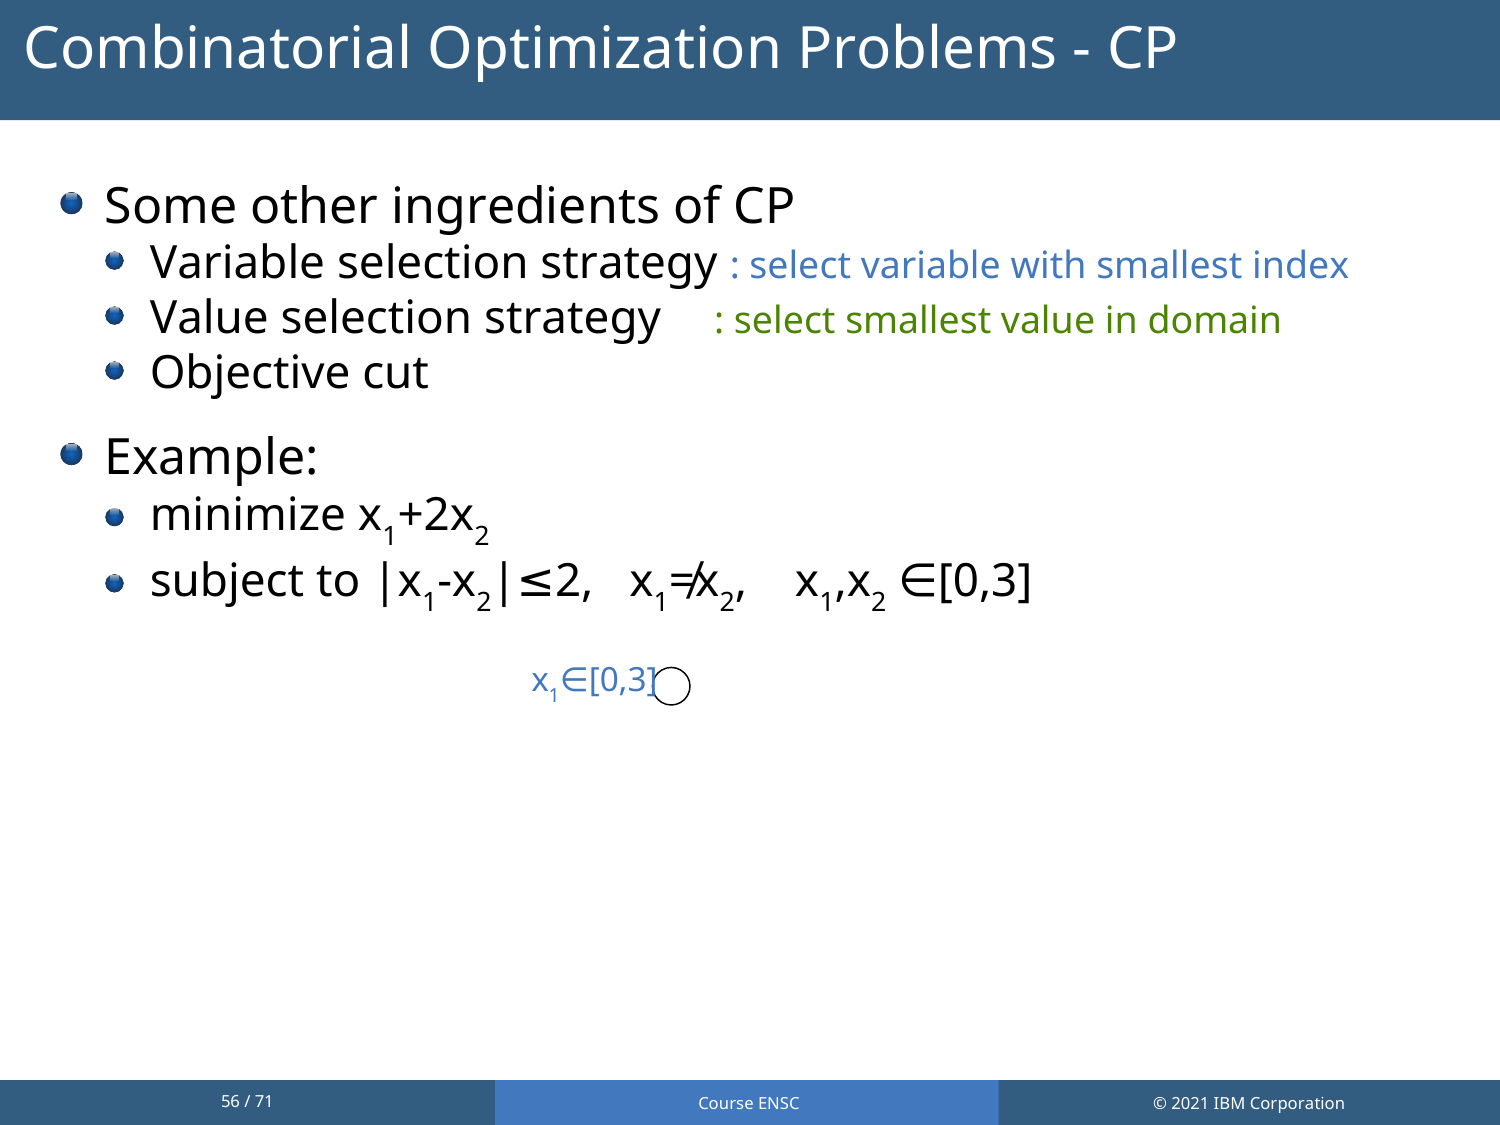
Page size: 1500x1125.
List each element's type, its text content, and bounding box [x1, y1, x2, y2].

title Combinatorial Optimization Problems - CP [0, 0, 1500, 121]
list Some other ingredients of CP Variable selection strategy : select variable with smallest index Value selection strategy : select smallest value in domain Objective cut Example: minimize x1+2x2 subject to |x1-x2|≤2, x1≠x2, x1,x2 ∈[0,3] [45, 165, 1441, 1036]
text_box x1∈[0,3] [516, 650, 712, 714]
